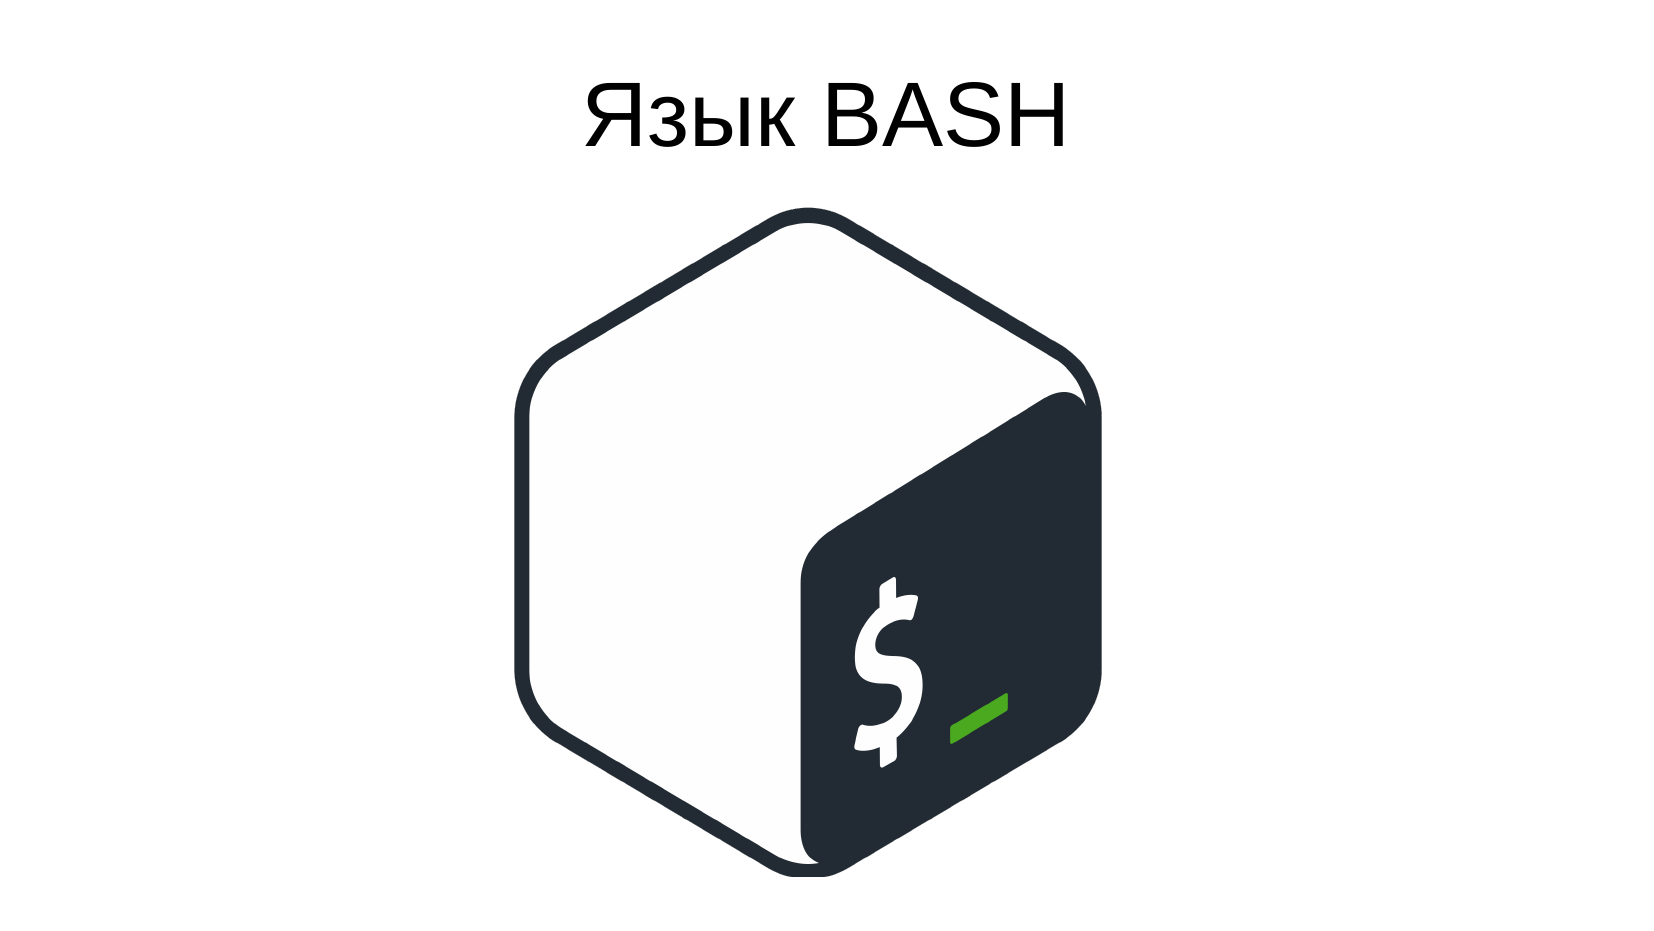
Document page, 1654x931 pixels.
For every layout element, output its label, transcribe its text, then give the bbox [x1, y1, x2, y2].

title Язык BASH [82, 37, 1571, 193]
picture [472, 206, 1143, 877]
